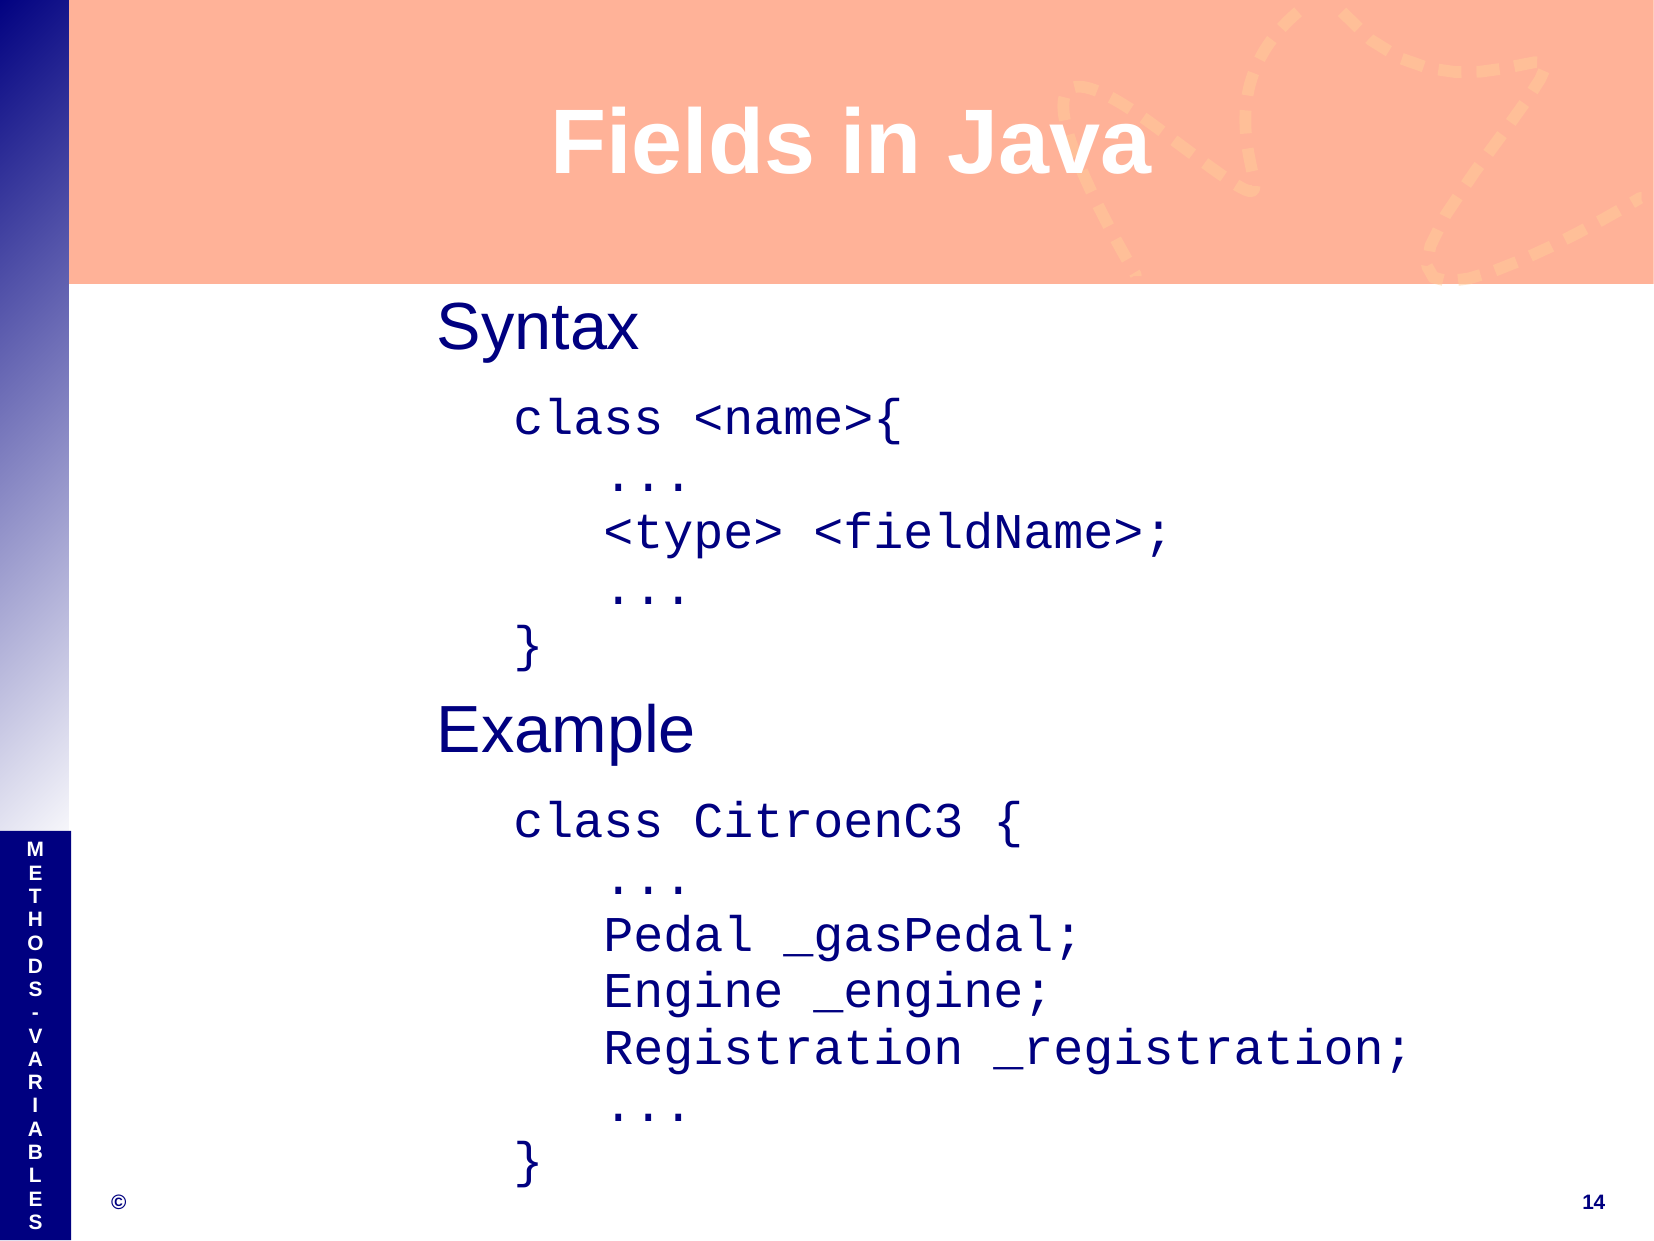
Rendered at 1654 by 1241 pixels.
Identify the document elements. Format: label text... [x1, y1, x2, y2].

list Syntax class <name>{ ... <type> <fieldName>; ... } Example class CitroenC3 { ... Pedal _gasPedal; Engine _engine; Registration _registration; ... } [418, 288, 1456, 1236]
text_box M E T H O D S - V A R I A B L E S [0, 830, 71, 1241]
title Fields in Java [111, 37, 1617, 246]
